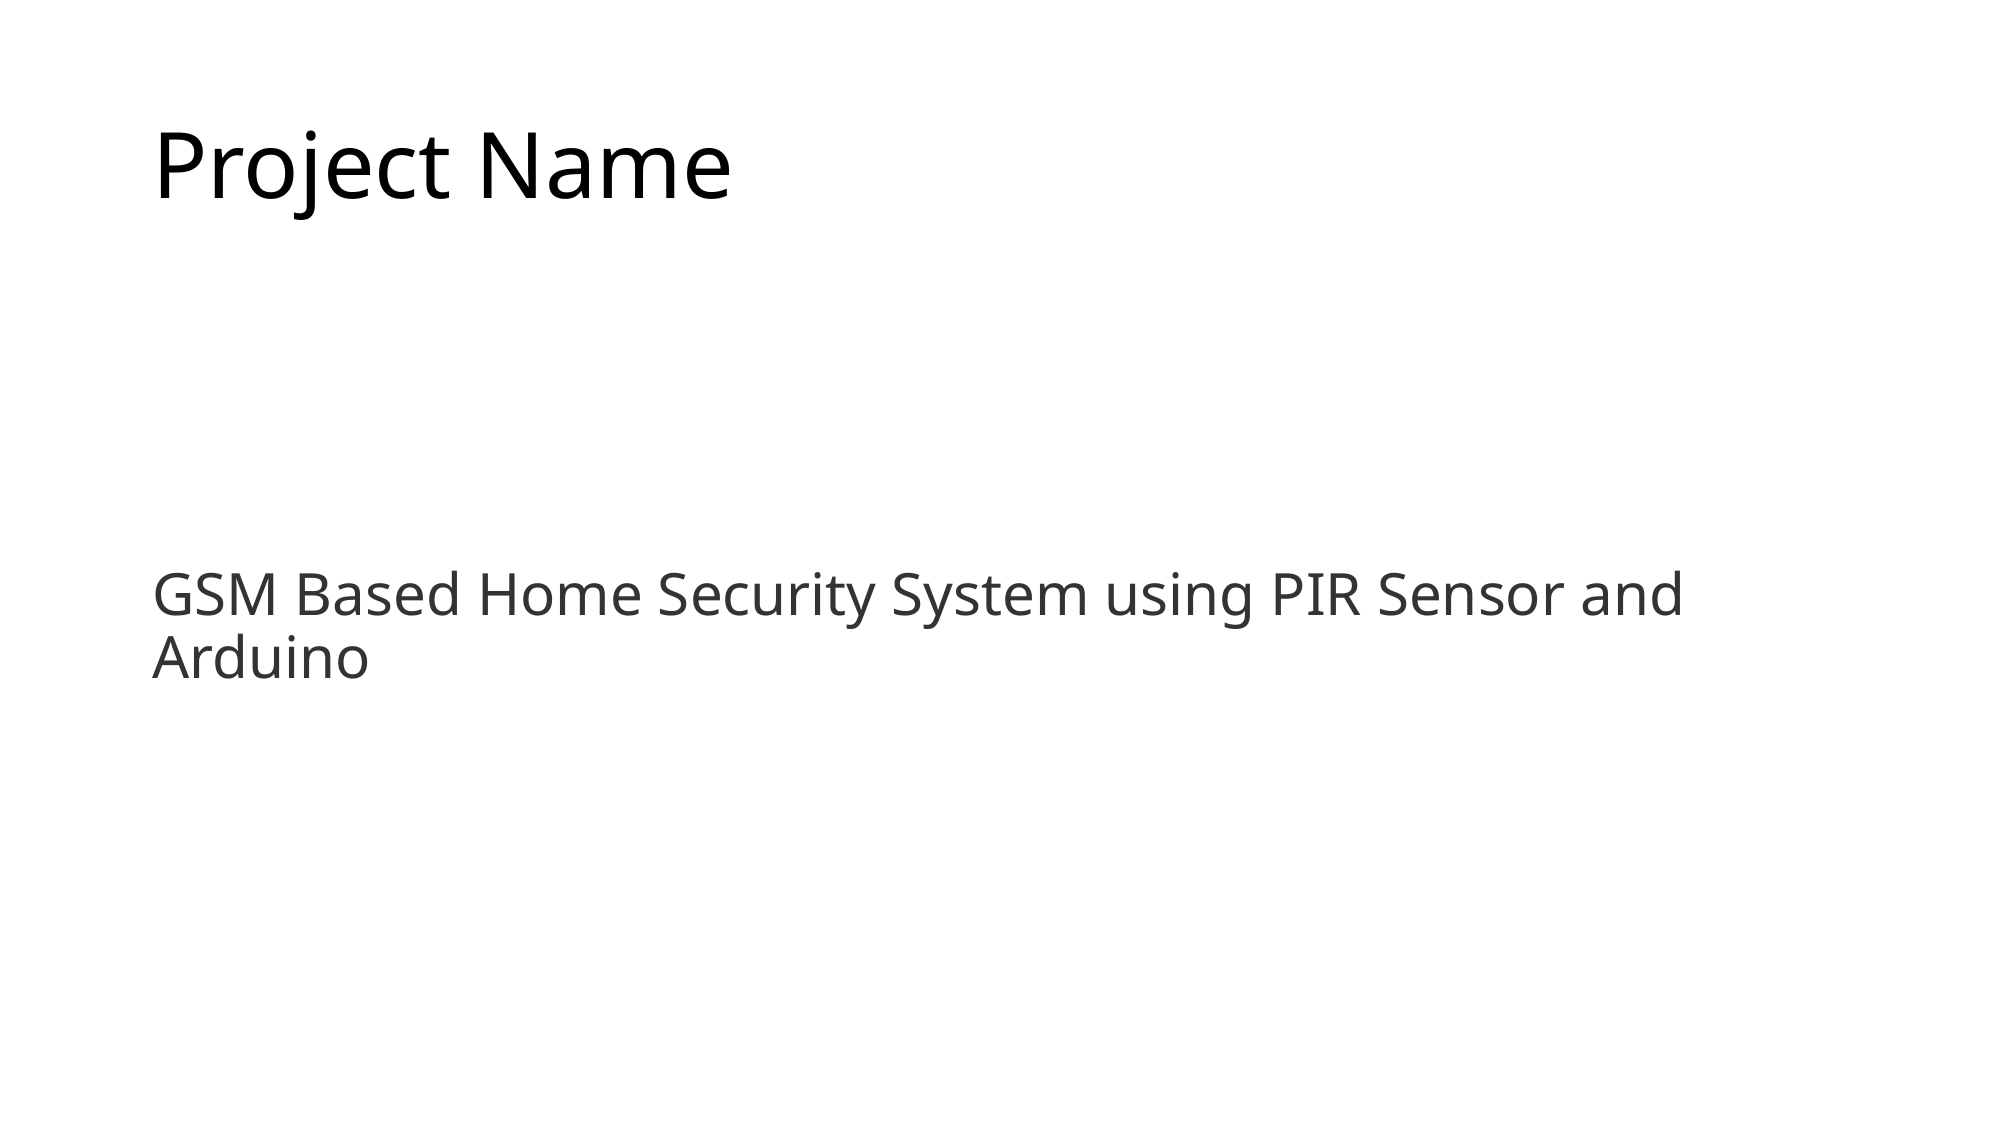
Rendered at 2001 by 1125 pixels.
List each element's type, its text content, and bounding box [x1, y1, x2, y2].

title Project Name [137, 59, 1863, 278]
list GSM Based Home Security System using PIR Sensor and Arduino [137, 299, 1863, 1014]
